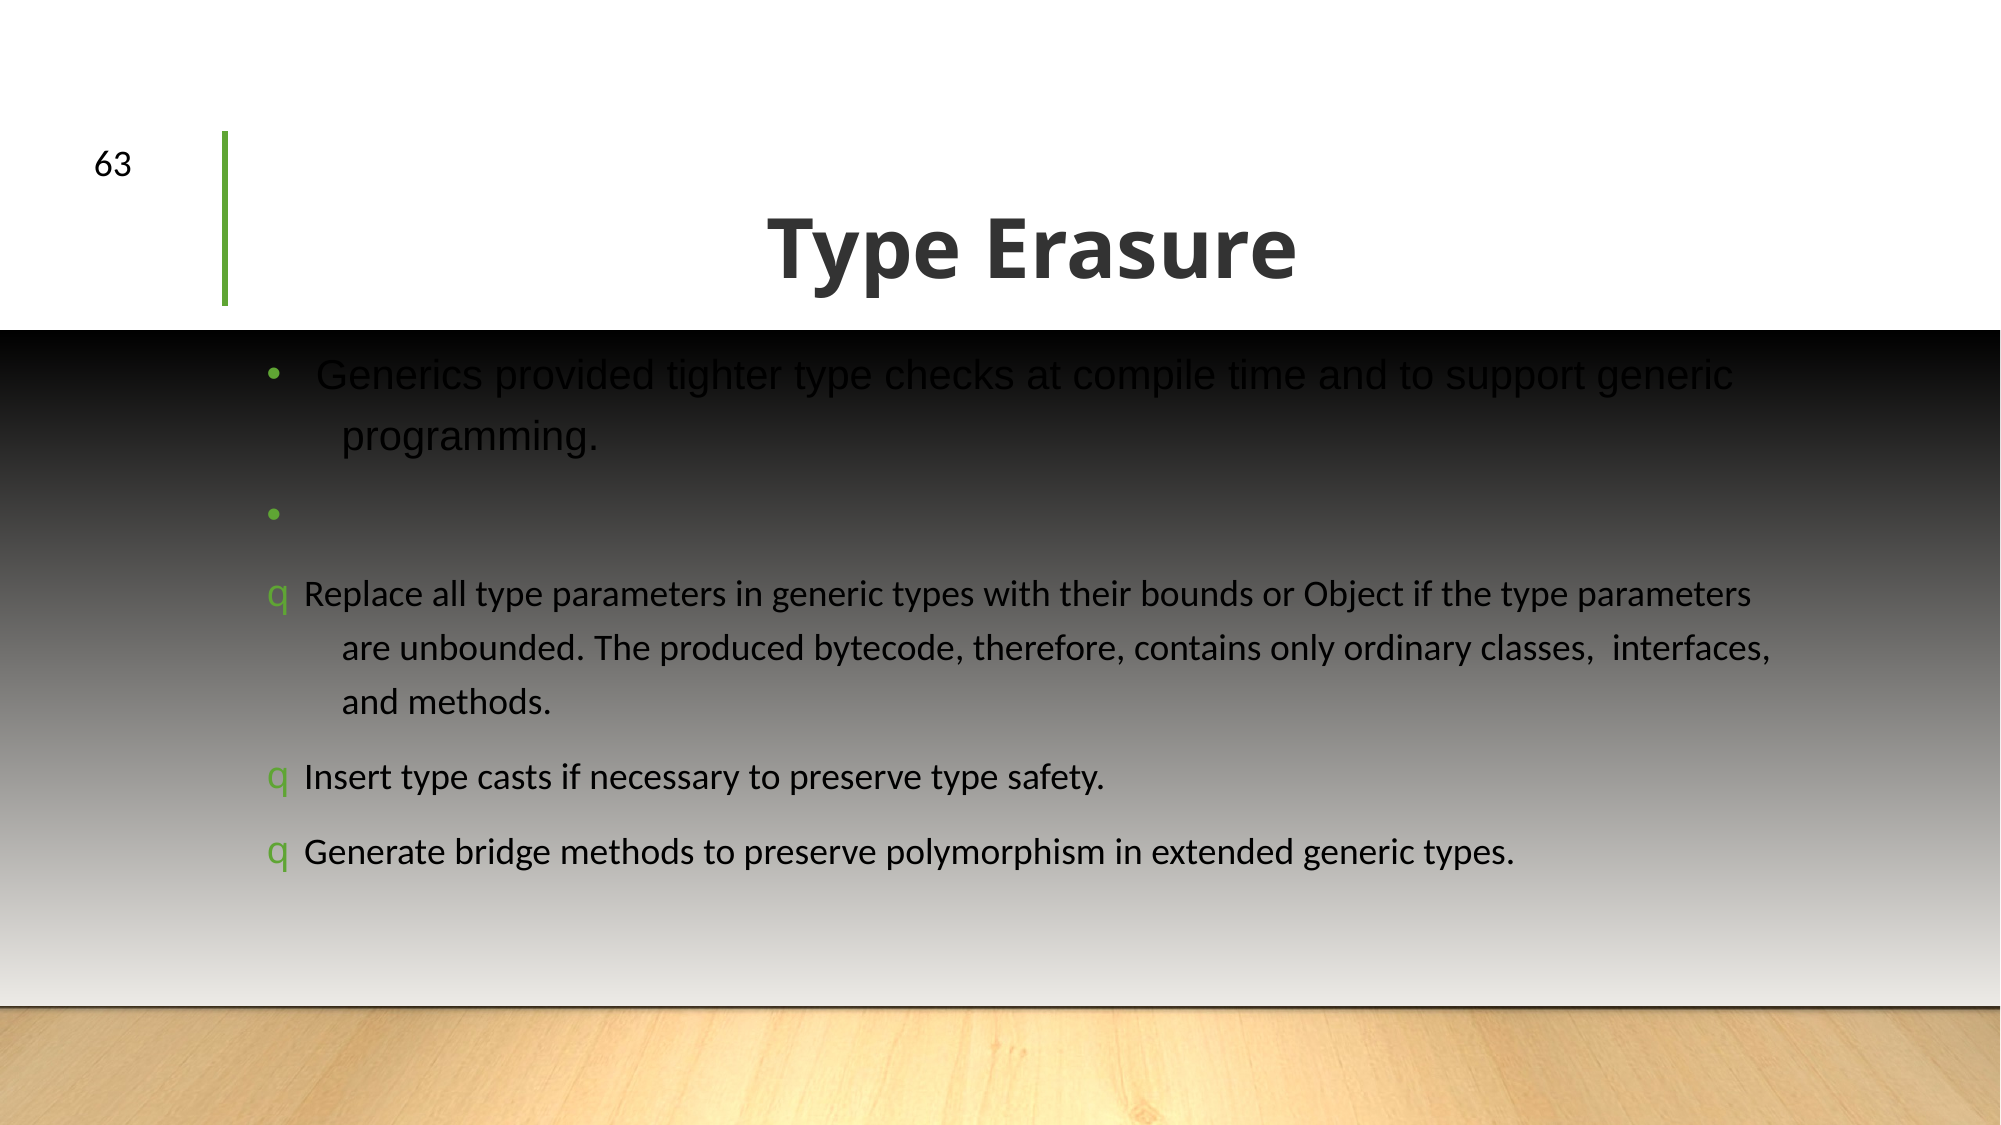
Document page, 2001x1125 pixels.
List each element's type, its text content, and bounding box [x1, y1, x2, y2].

title Type Erasure [251, 131, 1814, 305]
text_box [78, 131, 212, 214]
list Generics provided tighter type checks at compile time and to support generic programming. Replace all type parameters in generic types with their bounds or Object if the type parameters are unbounded. The produced bytecode, therefore, contains only ordinary classes, interfaces, and methods. Insert type casts if necessary to preserve type safety. Generate bridge methods to preserve polymorphism in extended generic types. [251, 330, 1814, 897]
